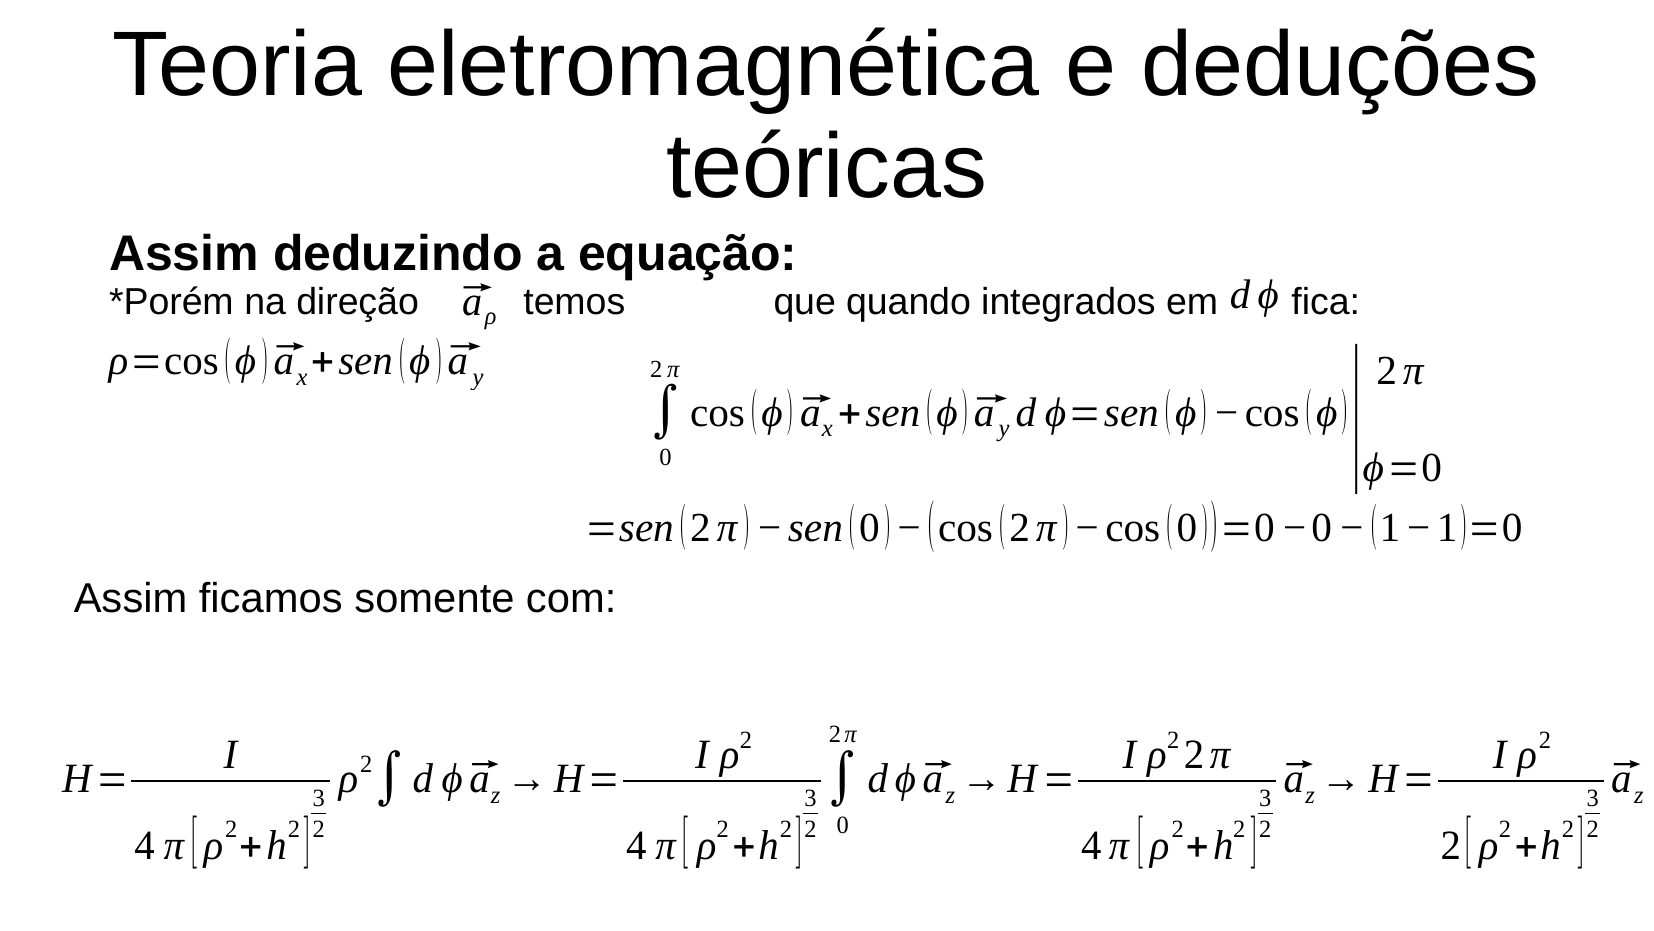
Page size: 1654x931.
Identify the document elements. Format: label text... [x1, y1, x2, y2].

text_box Assim deduzindo a equação: *Porém na direção temos que quando integrados em fica: [94, 217, 1642, 330]
chart [59, 720, 1645, 871]
chart [460, 278, 497, 330]
title Teoria eletromagnética e deduções teóricas [82, 12, 1571, 218]
chart [105, 335, 485, 390]
chart [571, 341, 1524, 556]
text_box Assim ficamos somente com: [59, 566, 1607, 645]
chart [1228, 271, 1280, 318]
